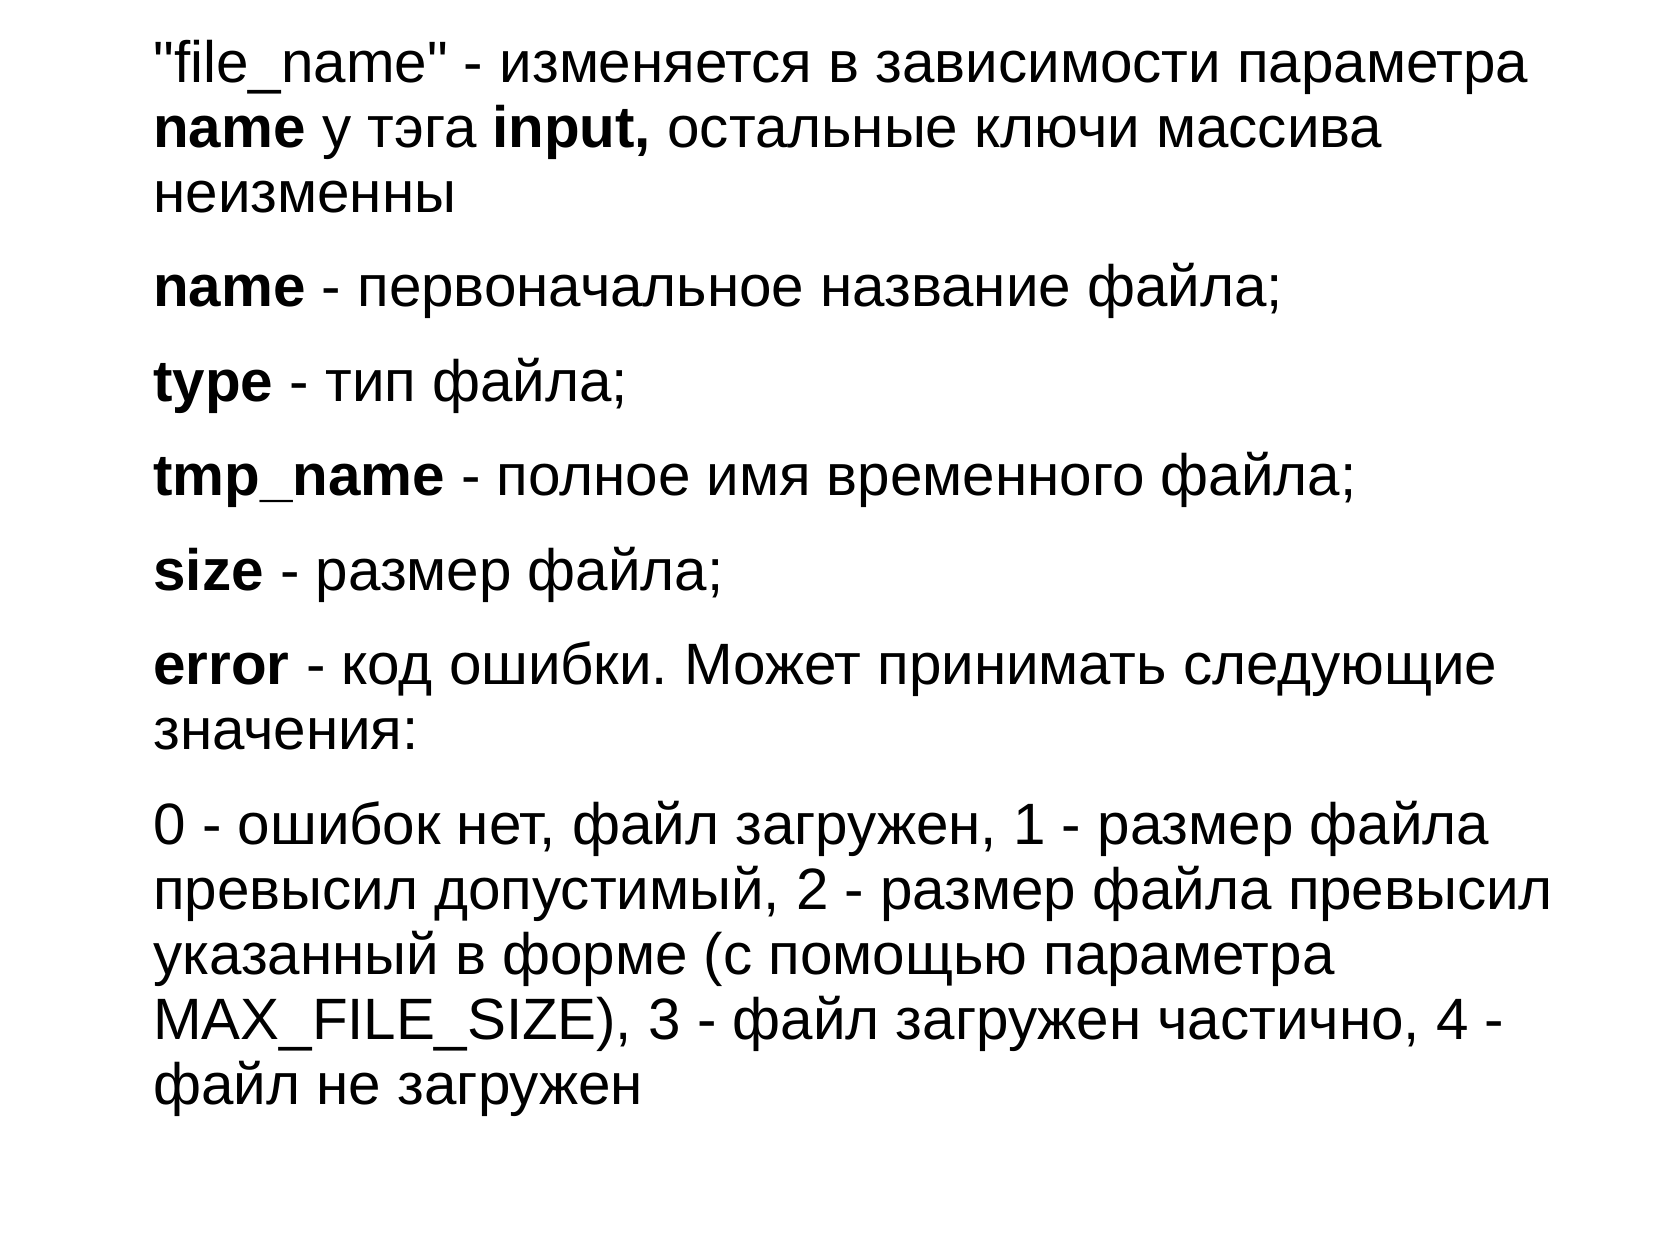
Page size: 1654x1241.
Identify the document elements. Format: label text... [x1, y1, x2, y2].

list "file_name" - изменяется в зависимости параметра name у тэга input, остальные ключи массива неизменны name - первоначальное название файла; type - тип файла; tmp_name - полное имя временного файла; size - размер файла; error - код ошибки. Может принимать следующие значения: 0 - ошибок нет, файл загружен, 1 - размер файла превысил допустимый, 2 - размер файла превысил указанный в форме (с помощью параметра MAX_FILE_SIZE), 3 - файл загружен частично, 4 - файл не загружен [82, 29, 1571, 1124]
